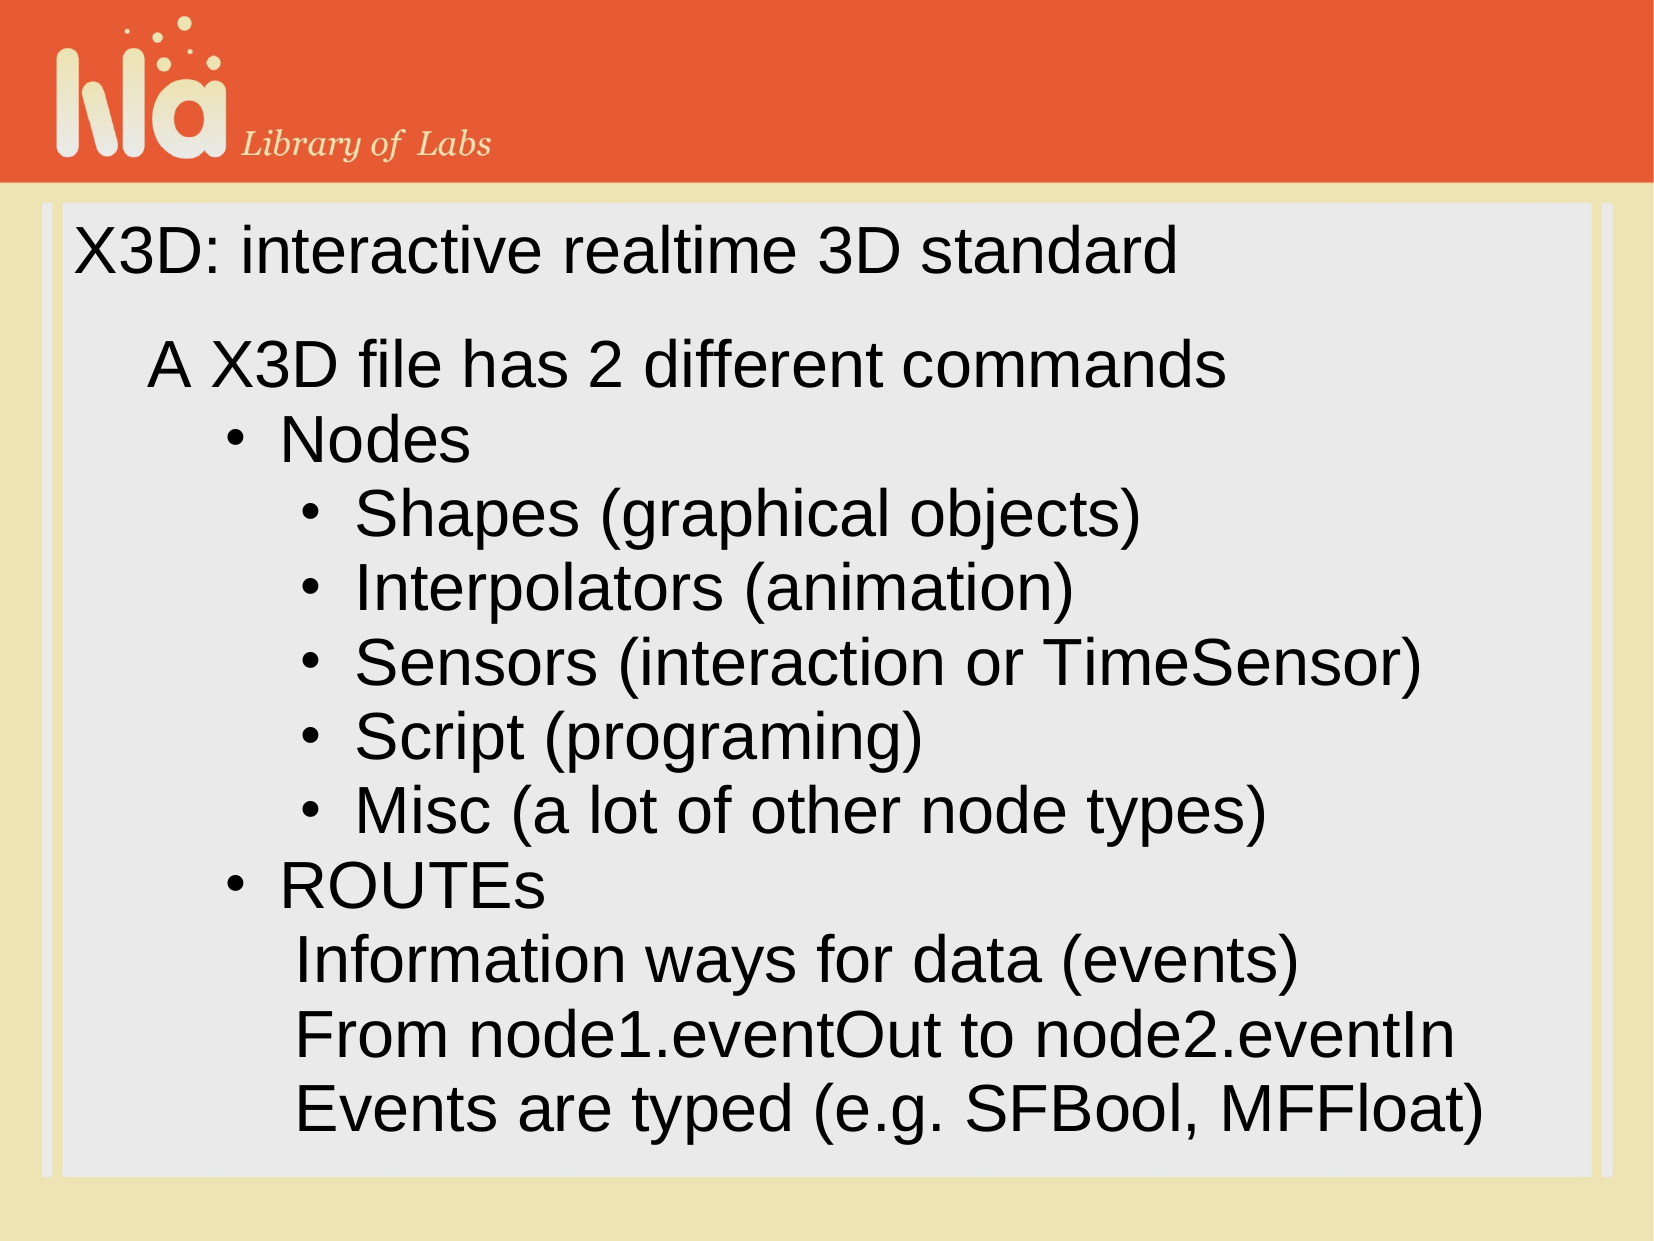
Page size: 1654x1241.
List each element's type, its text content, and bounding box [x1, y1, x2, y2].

picture [0, 0, 1654, 1241]
text_box X3D: interactive realtime 3D standard A X3D file has 2 different commands Nodes Shapes (graphical objects) Interpolators (animation) Sensors (interaction or TimeSensor) Script (programing) Misc (a lot of other node types) ROUTEs Information ways for data (events) From node1.eventOut to node2.eventIn Events are typed (e.g. SFBool, MFFloat) [59, 206, 1595, 1154]
